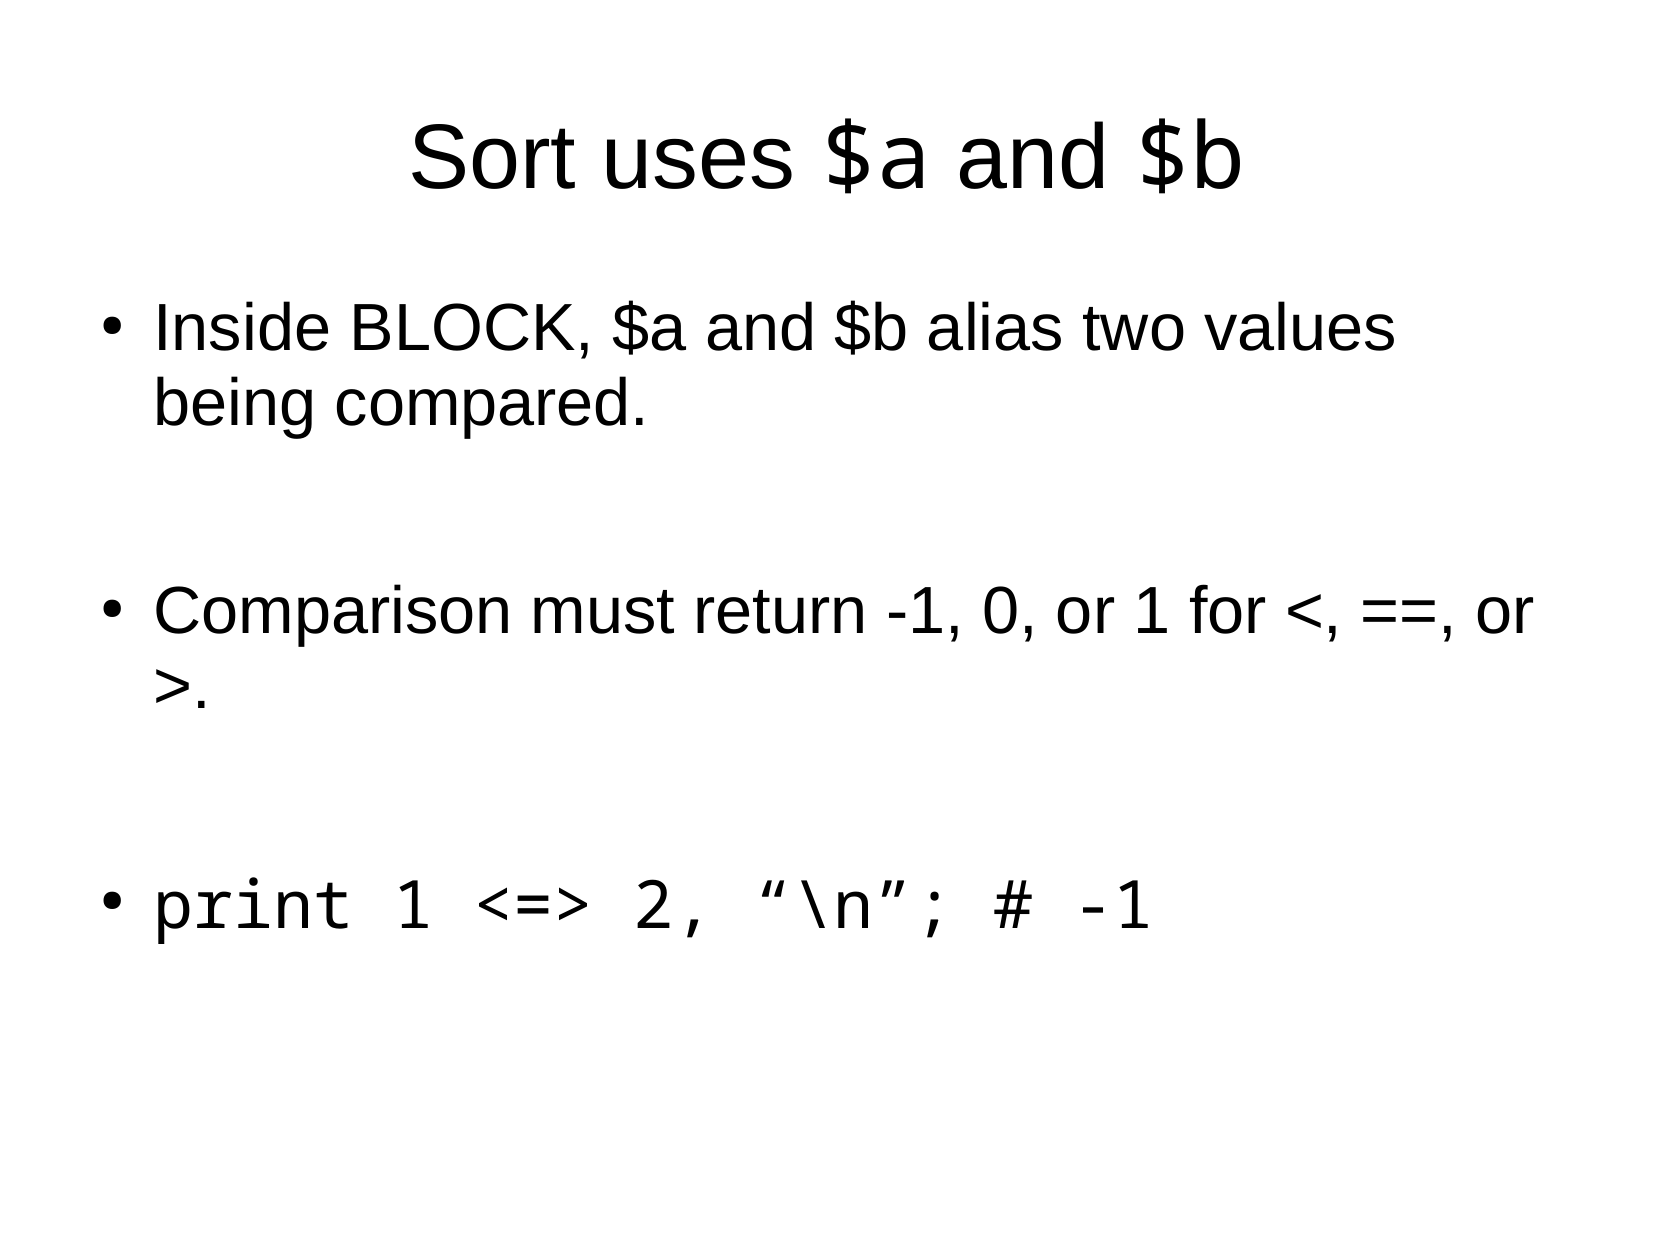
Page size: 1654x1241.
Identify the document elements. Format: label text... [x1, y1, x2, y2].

title Sort uses $a and $b [82, 49, 1571, 257]
list Inside BLOCK, $a and $b alias two values being compared. Comparison must return -1, 0, or 1 for <, ==, or >. print 1 <=> 2, “\n”; # -1 [82, 290, 1571, 1010]
